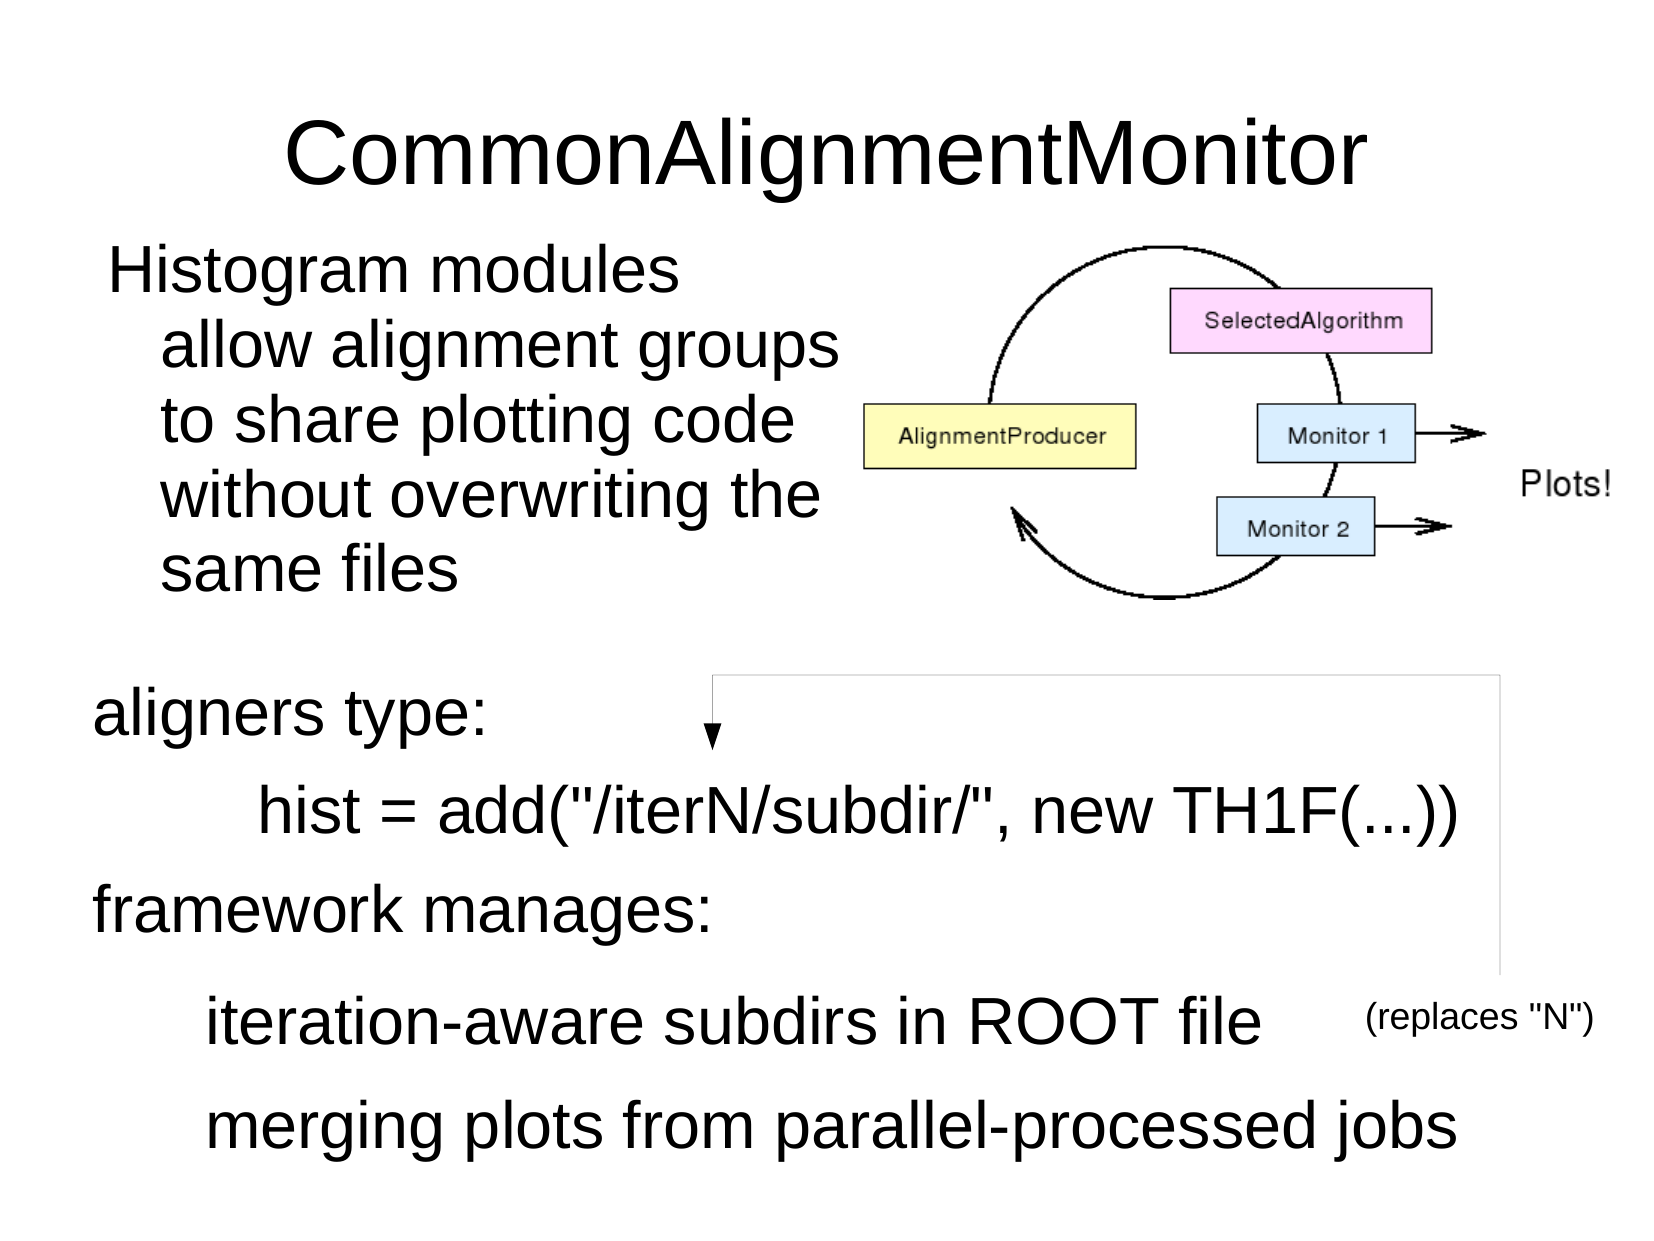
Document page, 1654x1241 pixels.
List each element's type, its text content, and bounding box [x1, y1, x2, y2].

text_box Histogram modules allow alignment groups to share plotting code without overwriting the same files [75, 225, 866, 655]
text_box (replaces "N") [1350, 988, 1610, 1051]
list framework manages: [75, 871, 1564, 976]
text_box hist = add("/iterN/subdir/", new TH1F(...)) [225, 765, 1478, 864]
picture [866, 243, 1616, 601]
list iteration-aware subdirs in ROOT file merging plots from parallel-processed jobs [187, 984, 1564, 1180]
title CommonAlignmentMonitor [0, 49, 1654, 257]
list aligners type: [75, 675, 1564, 779]
